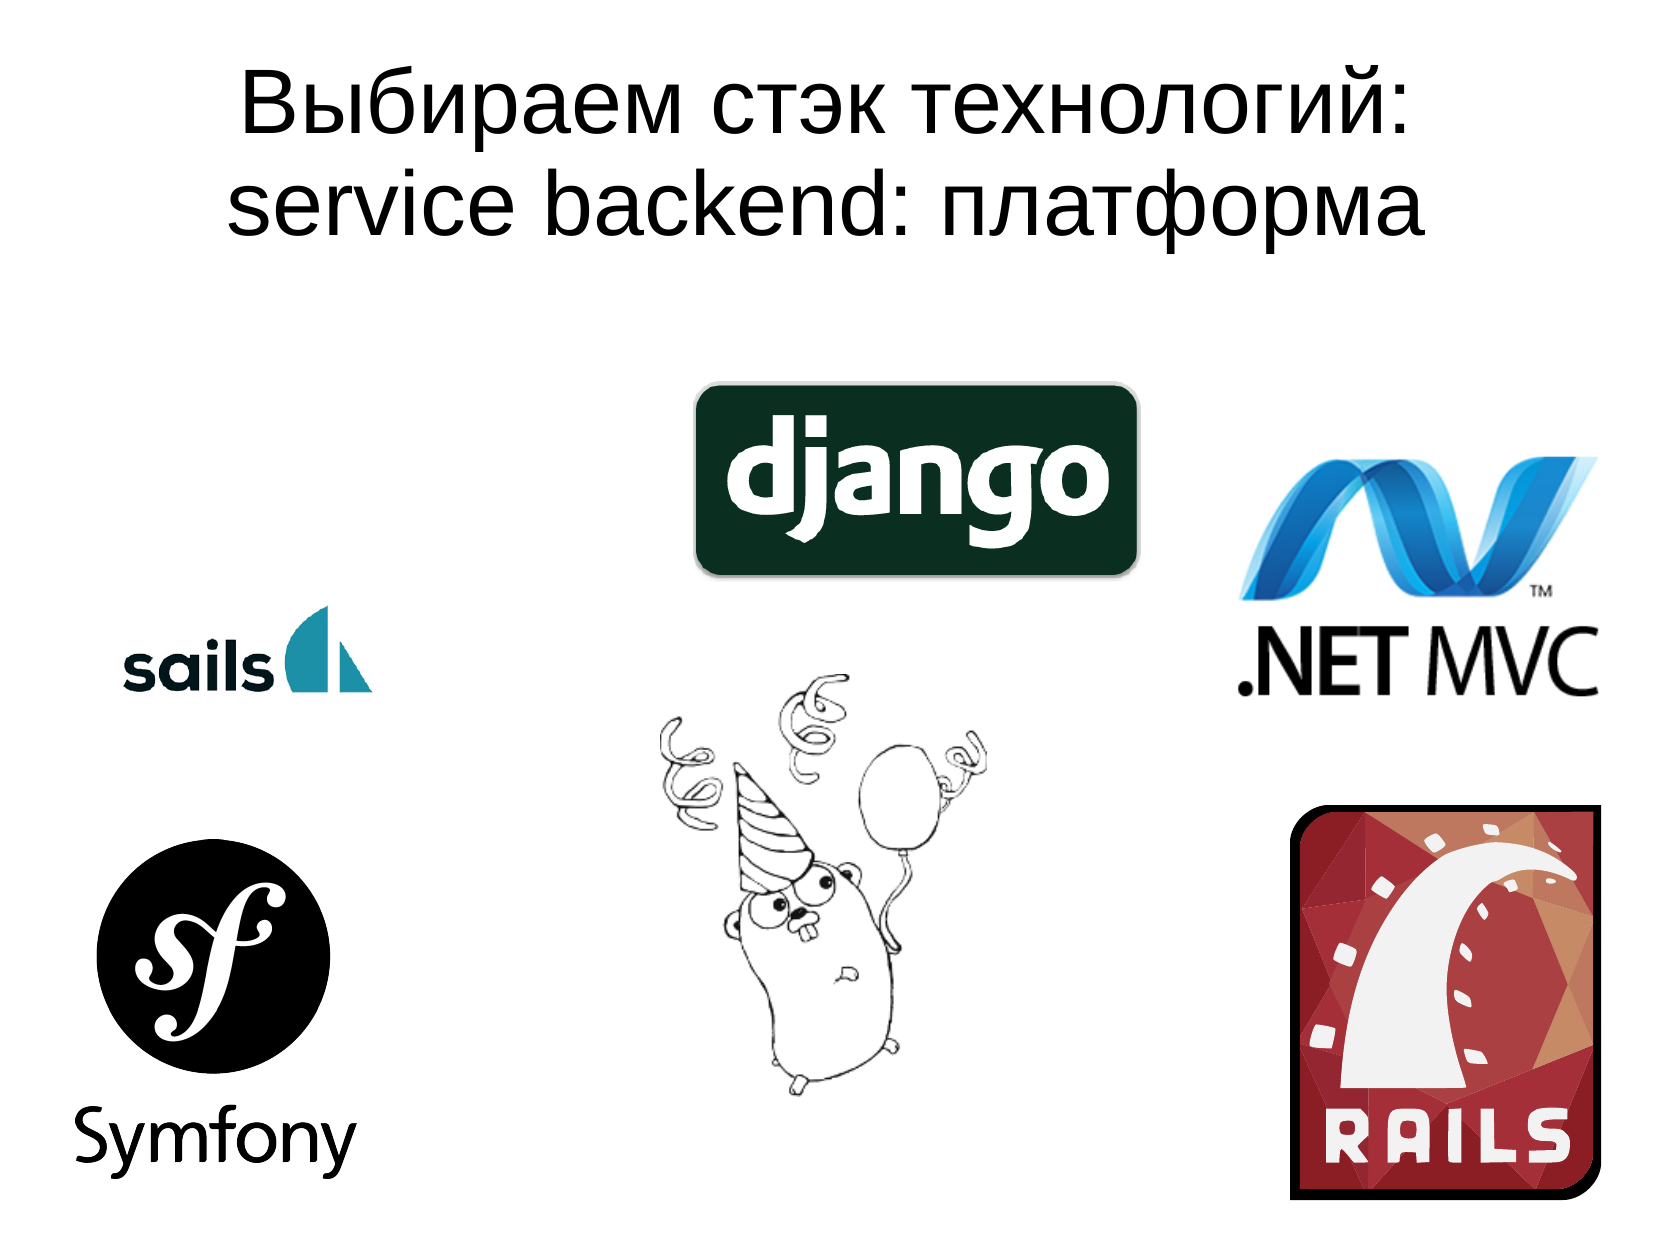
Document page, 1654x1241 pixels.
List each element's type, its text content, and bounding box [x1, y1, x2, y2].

title Выбираем стэк технологий: service backend: платформа [82, 49, 1571, 257]
picture [1290, 805, 1602, 1201]
picture [631, 314, 1654, 733]
picture [75, 839, 357, 1179]
picture [84, 509, 406, 831]
picture [660, 674, 987, 1097]
